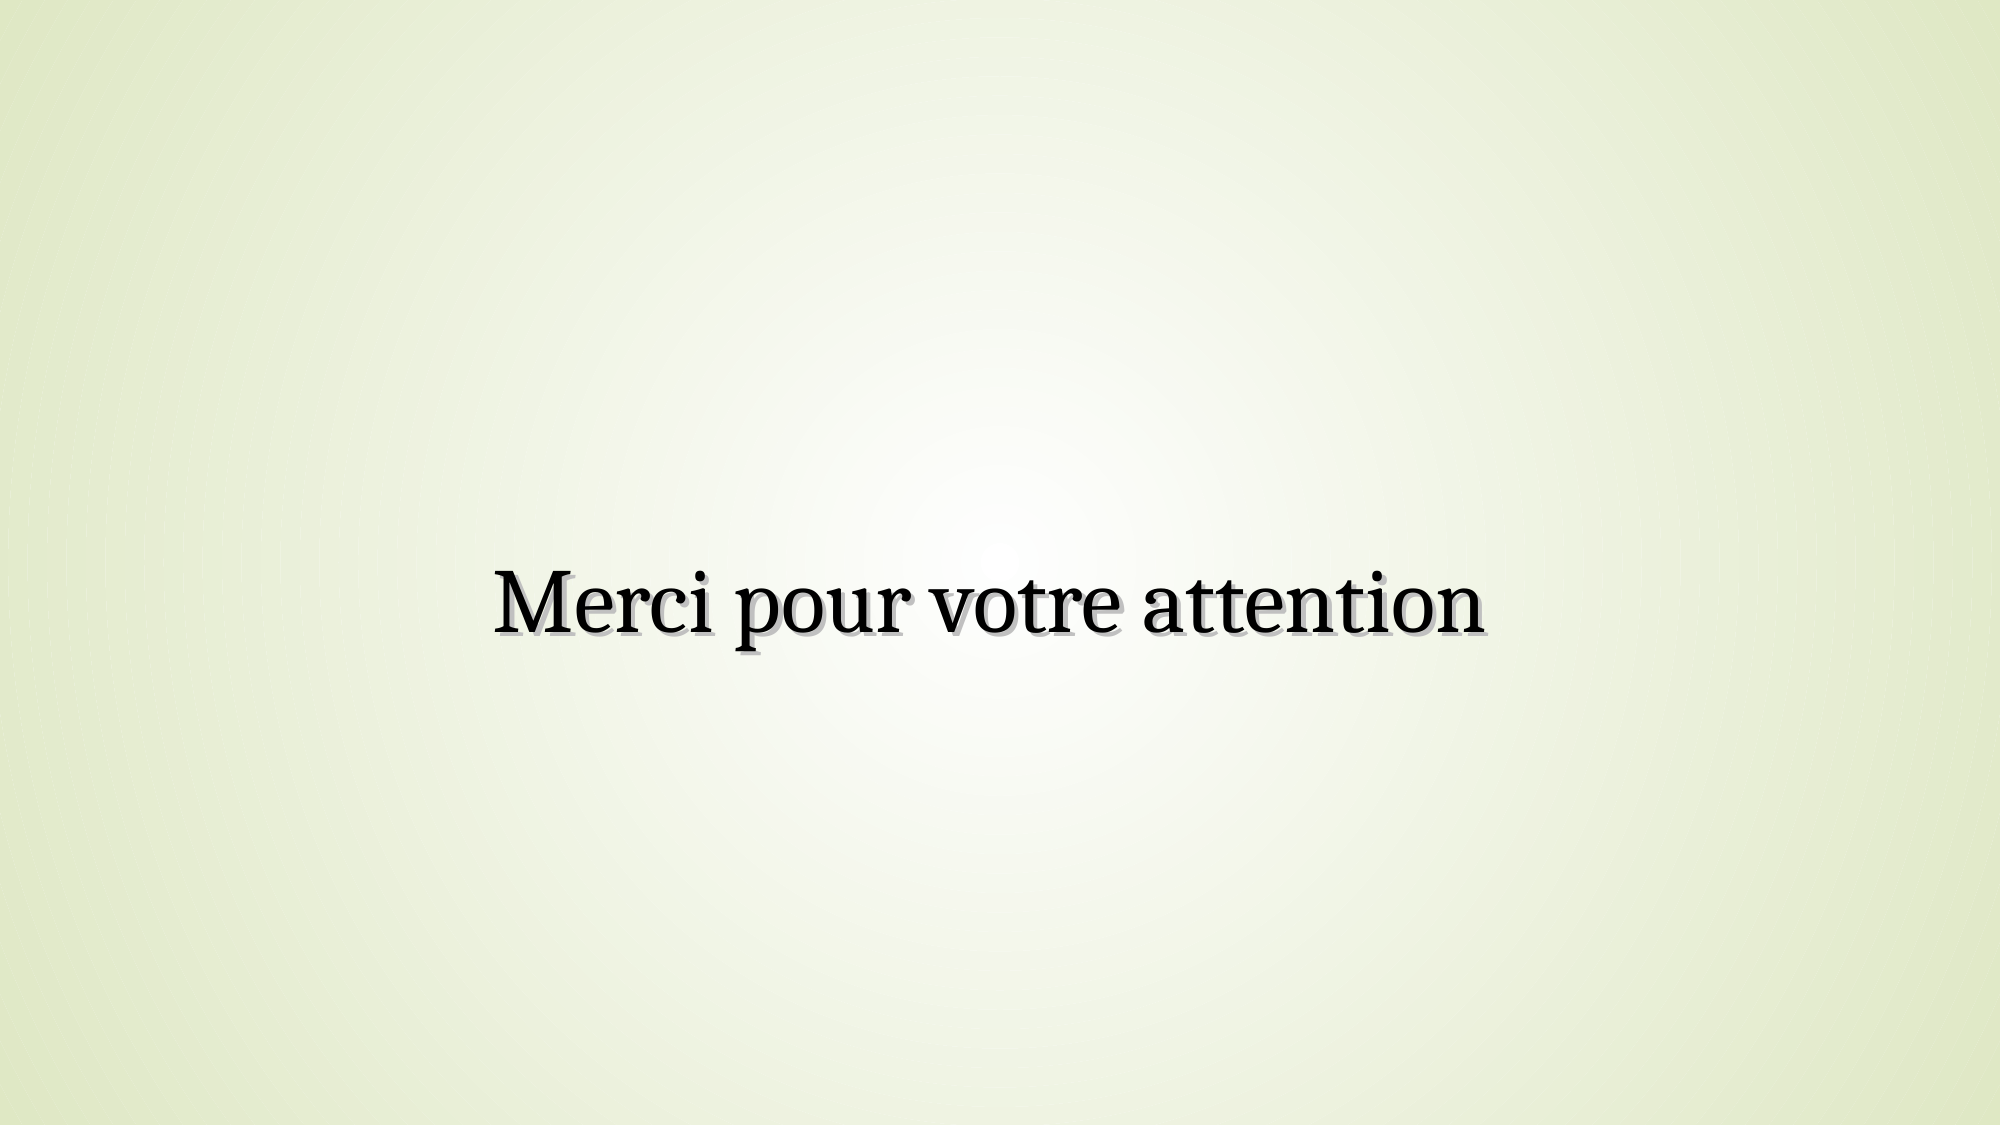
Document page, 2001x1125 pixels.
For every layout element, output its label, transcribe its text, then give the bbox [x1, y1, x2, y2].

title [360, 508, 1823, 719]
text_box Merci pour votre attention [268, 532, 1732, 904]
